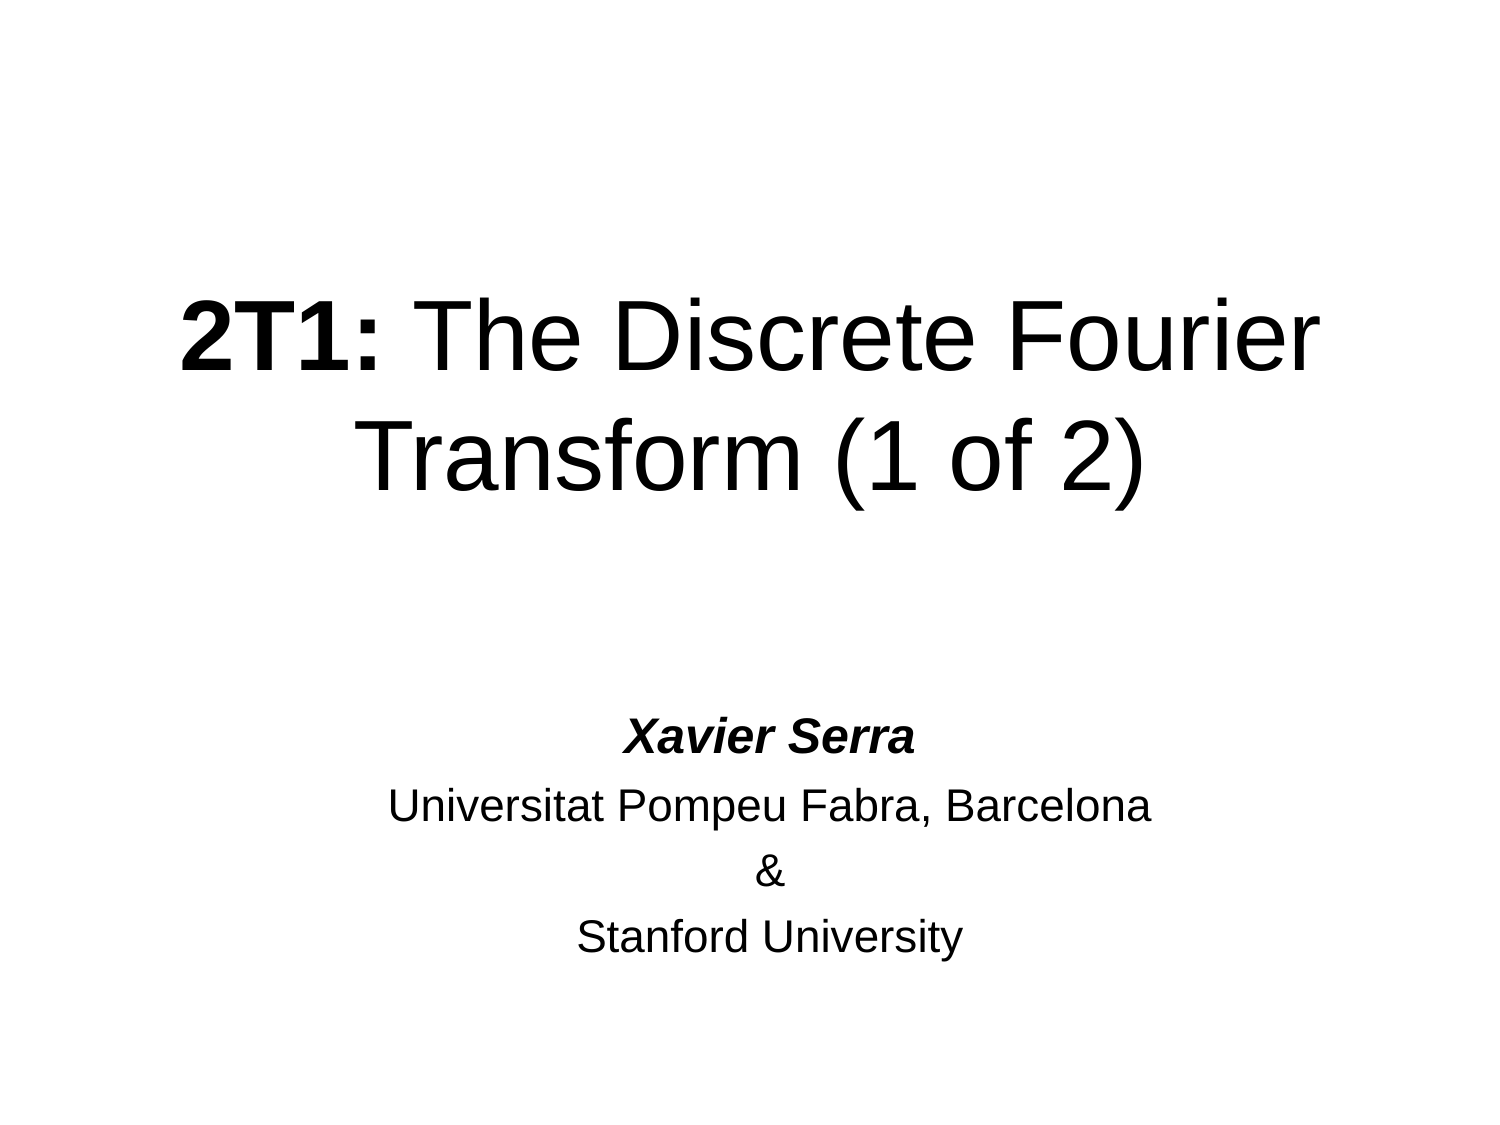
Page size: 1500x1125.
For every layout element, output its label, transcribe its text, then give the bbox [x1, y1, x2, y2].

title 2T1: The Discrete Fourier Transform (1 of 2) [23, 120, 1479, 660]
text_box Xavier Serra Universitat Pompeu Fabra, Barcelona & Stanford University [313, 700, 1227, 986]
